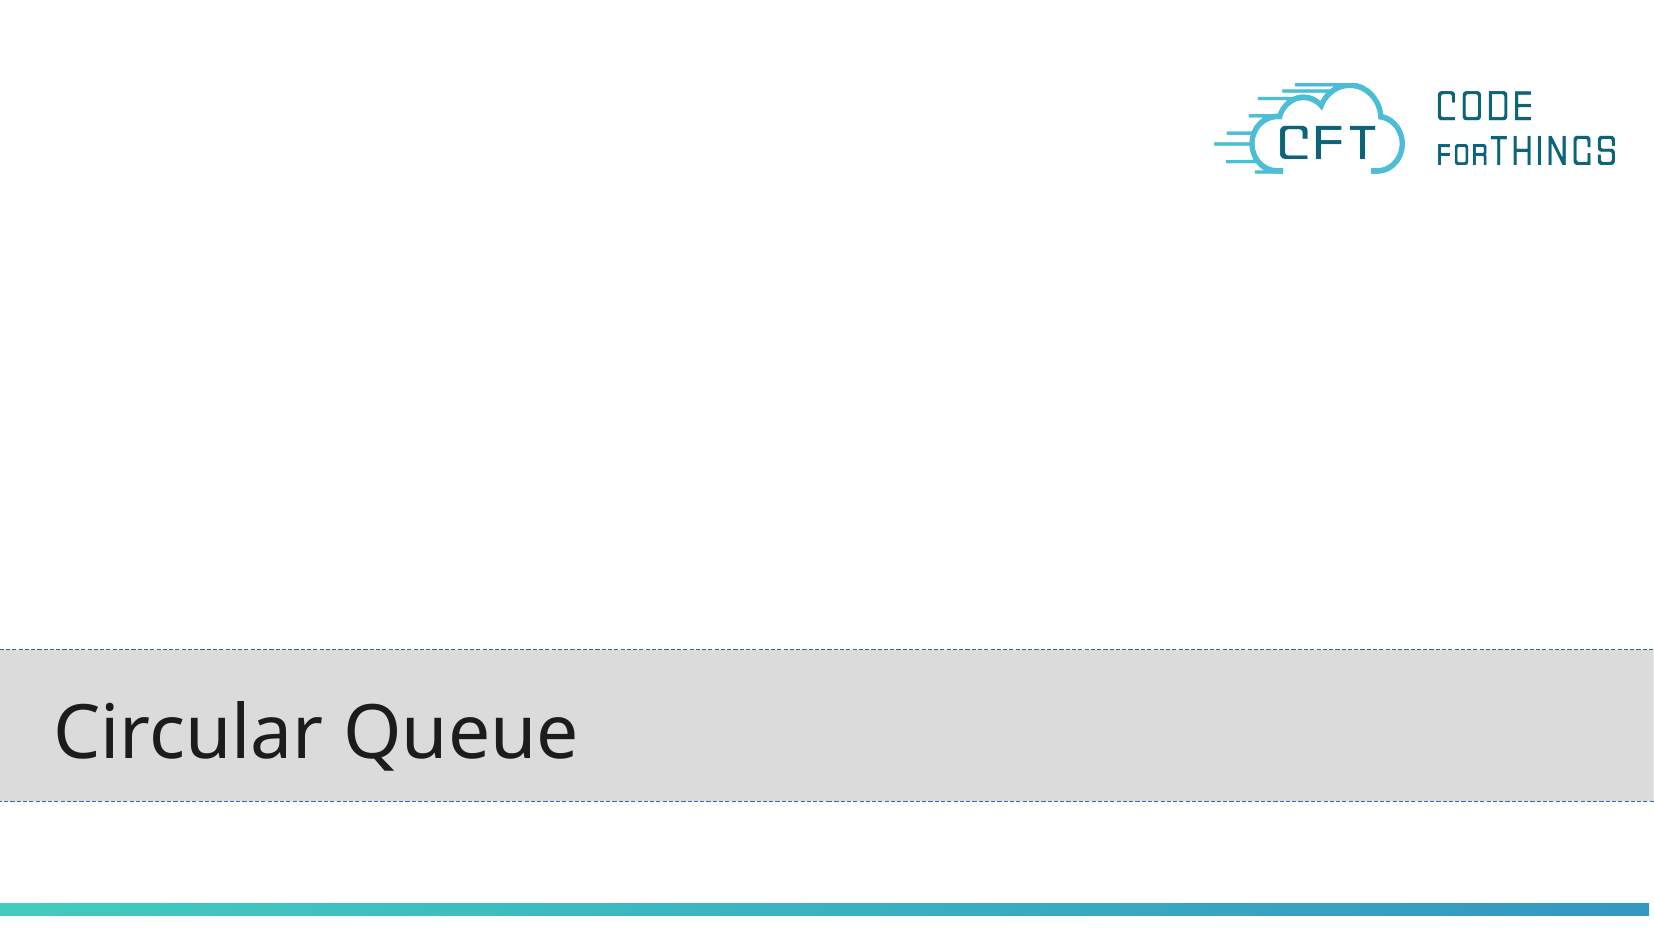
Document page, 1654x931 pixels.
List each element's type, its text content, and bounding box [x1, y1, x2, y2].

title Circular Queue [53, 626, 1642, 832]
picture [1214, 83, 1615, 174]
